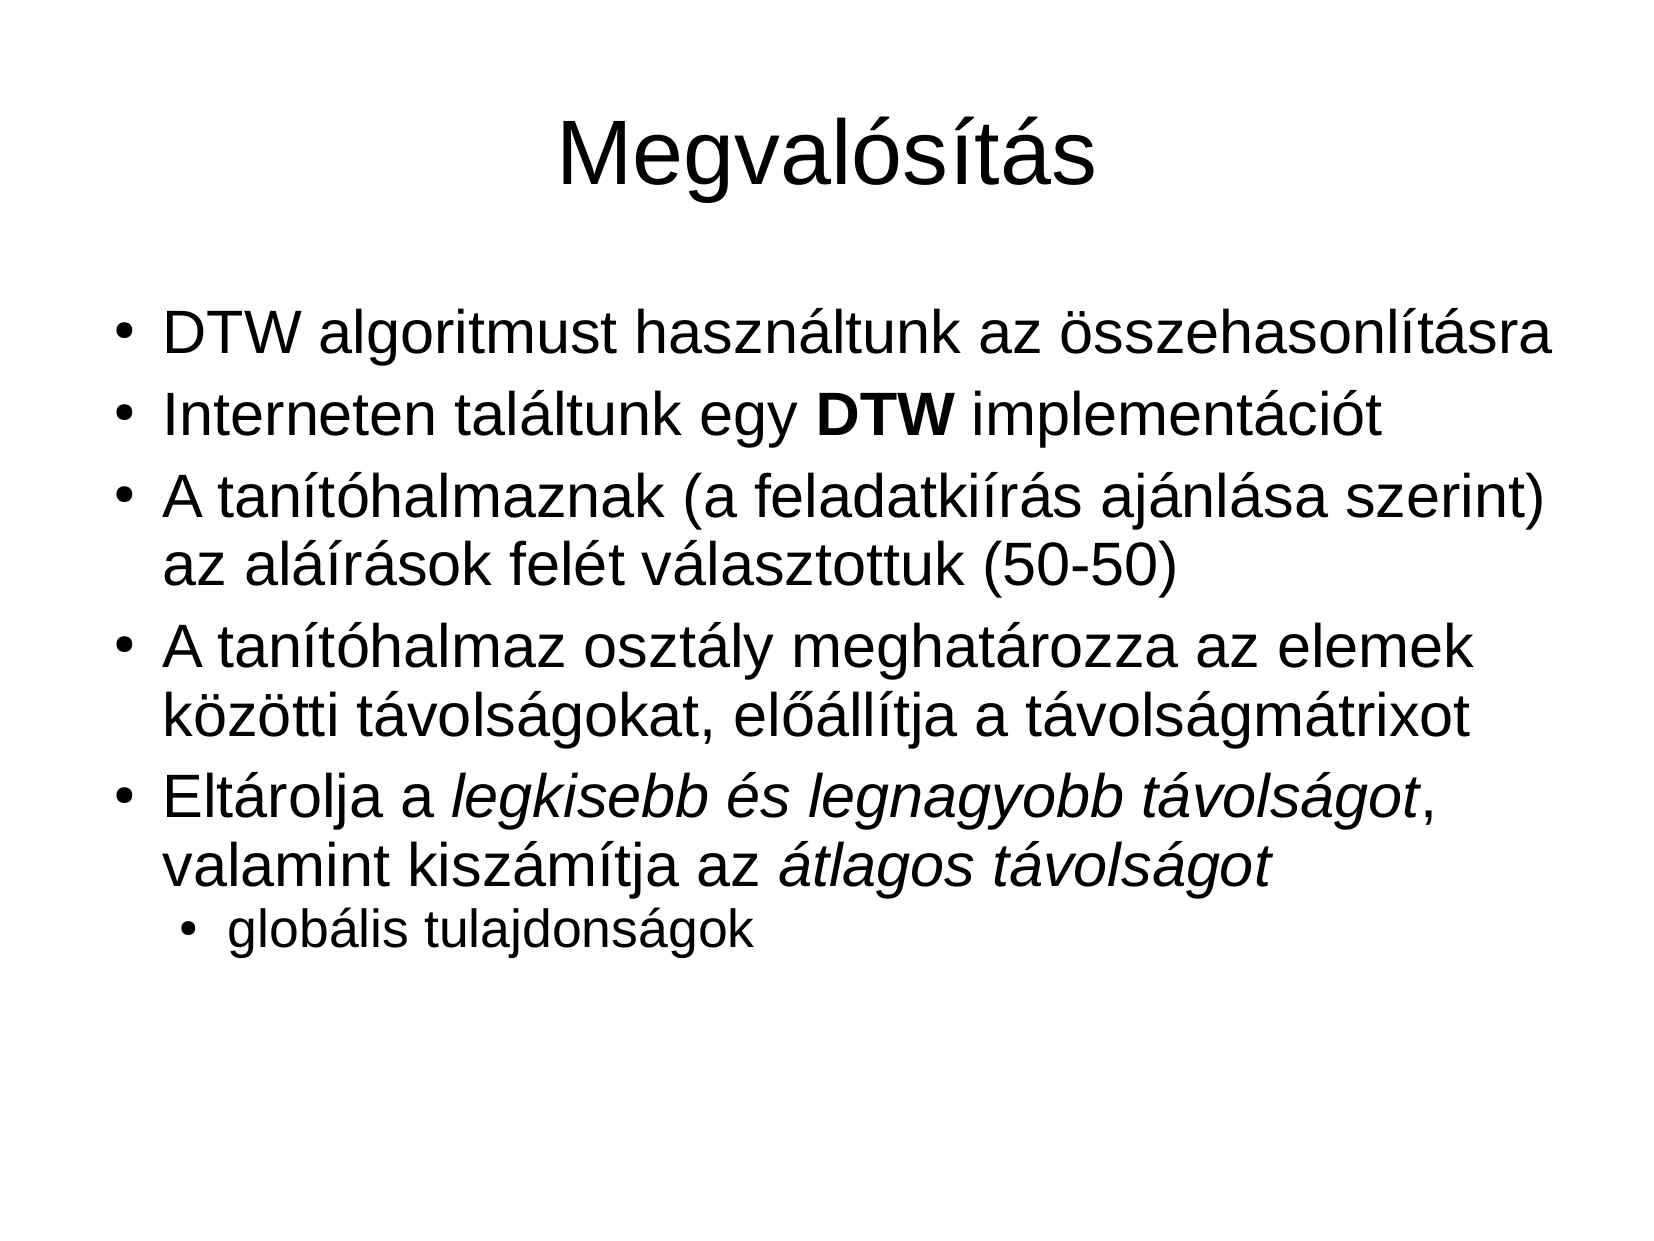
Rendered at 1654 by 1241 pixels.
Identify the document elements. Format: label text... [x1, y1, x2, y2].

title Megvalósítás [82, 49, 1571, 257]
list DTW algoritmust használtunk az összehasonlításra Interneten találtunk egy DTW implementációt A tanítóhalmaznak (a feladatkiírás ajánlása szerint) az aláírások felét választottuk (50-50) A tanítóhalmaz osztály meghatározza az elemek közötti távolságokat, előállítja a távolságmátrixot Eltárolja a legkisebb és legnagyobb távolságot, valamint kiszámítja az átlagos távolságot globális tulajdonságok [82, 290, 1571, 1109]
